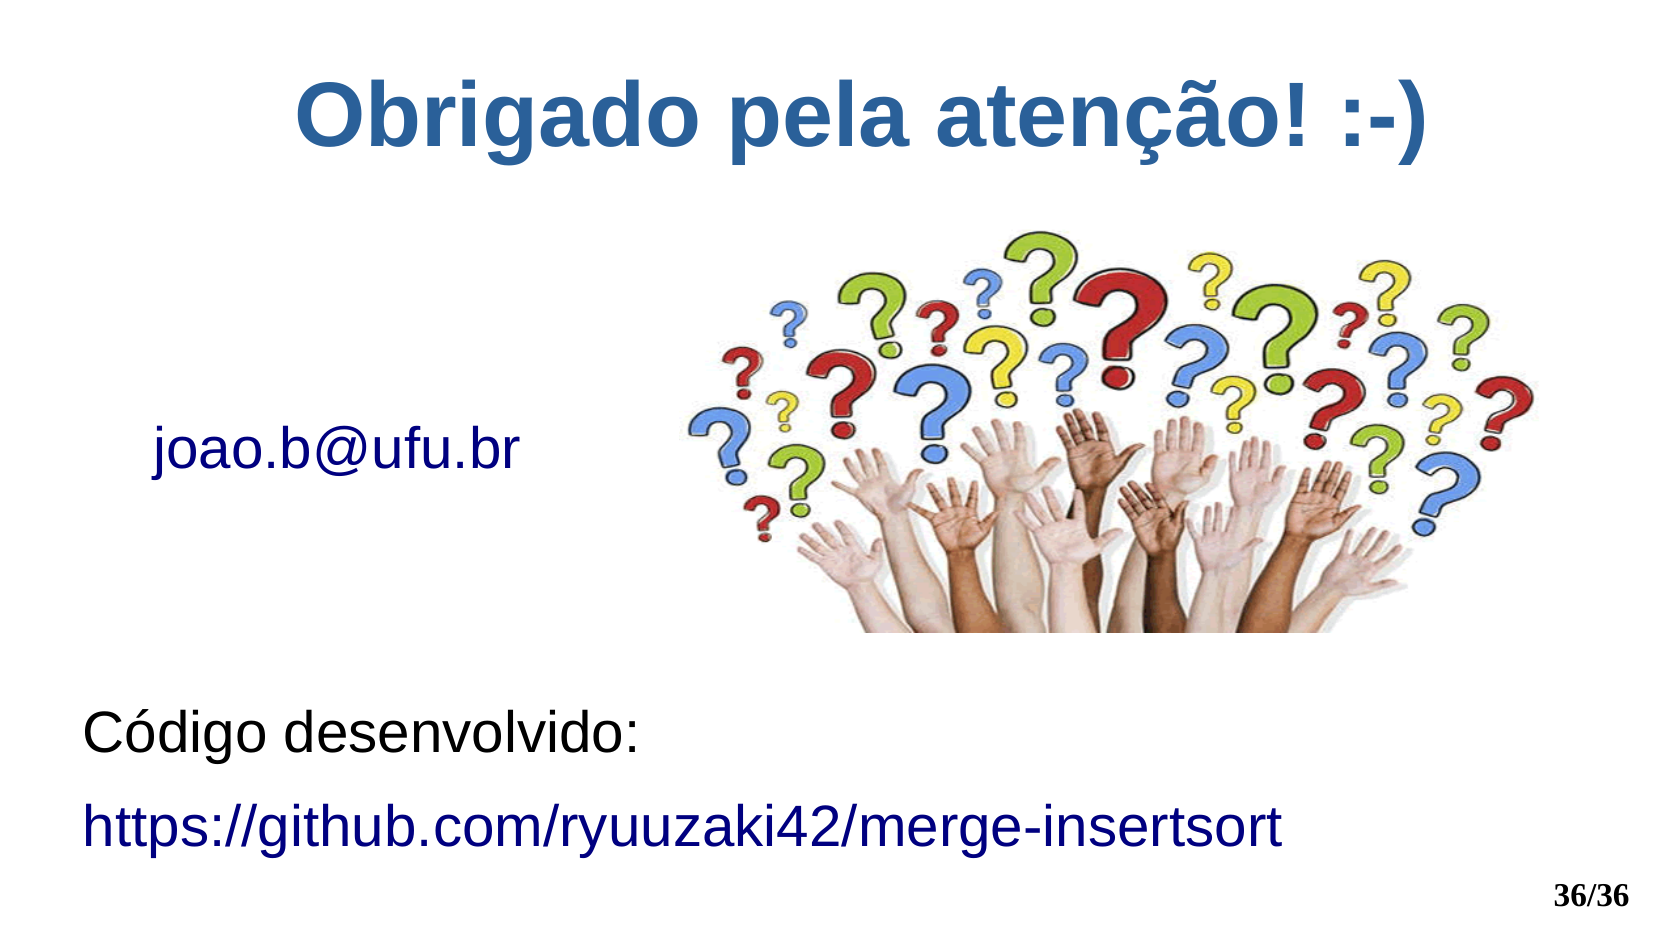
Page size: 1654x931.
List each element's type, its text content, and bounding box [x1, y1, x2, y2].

list joao.b@ufu.br Código desenvolvido: https://github.com/ryuuzaki42/merge-insertsort [82, 217, 1571, 757]
picture [679, 192, 1543, 634]
title Obrigado pela atenção! :-) [82, 37, 1571, 193]
